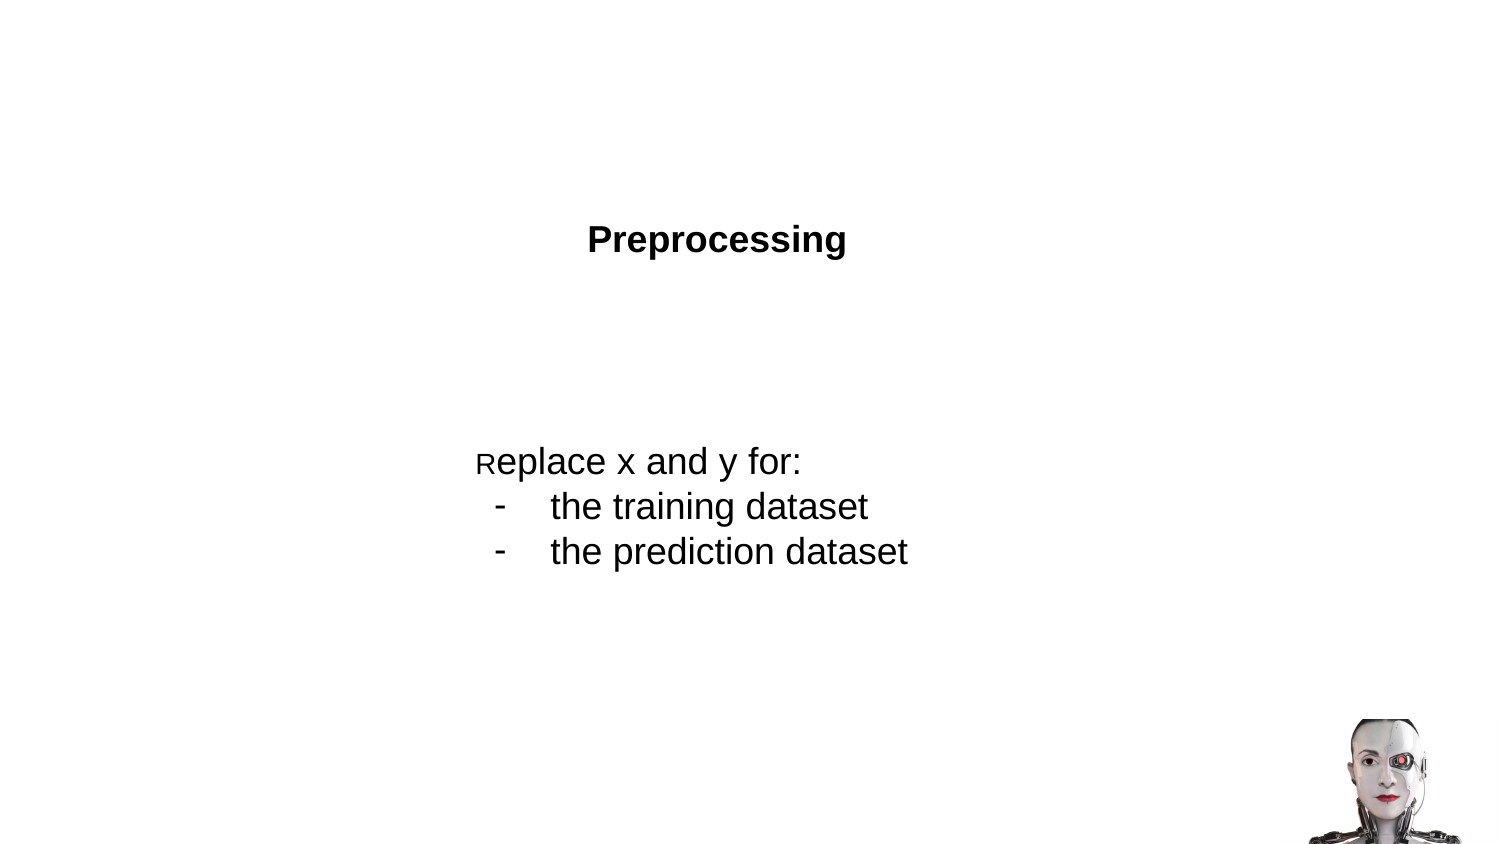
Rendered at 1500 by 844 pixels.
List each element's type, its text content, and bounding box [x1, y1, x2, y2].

text_box Preprocessing [572, 199, 877, 275]
picture [1279, 719, 1500, 844]
text_box Replace x and y for: the training dataset the prediction dataset [460, 421, 1280, 587]
